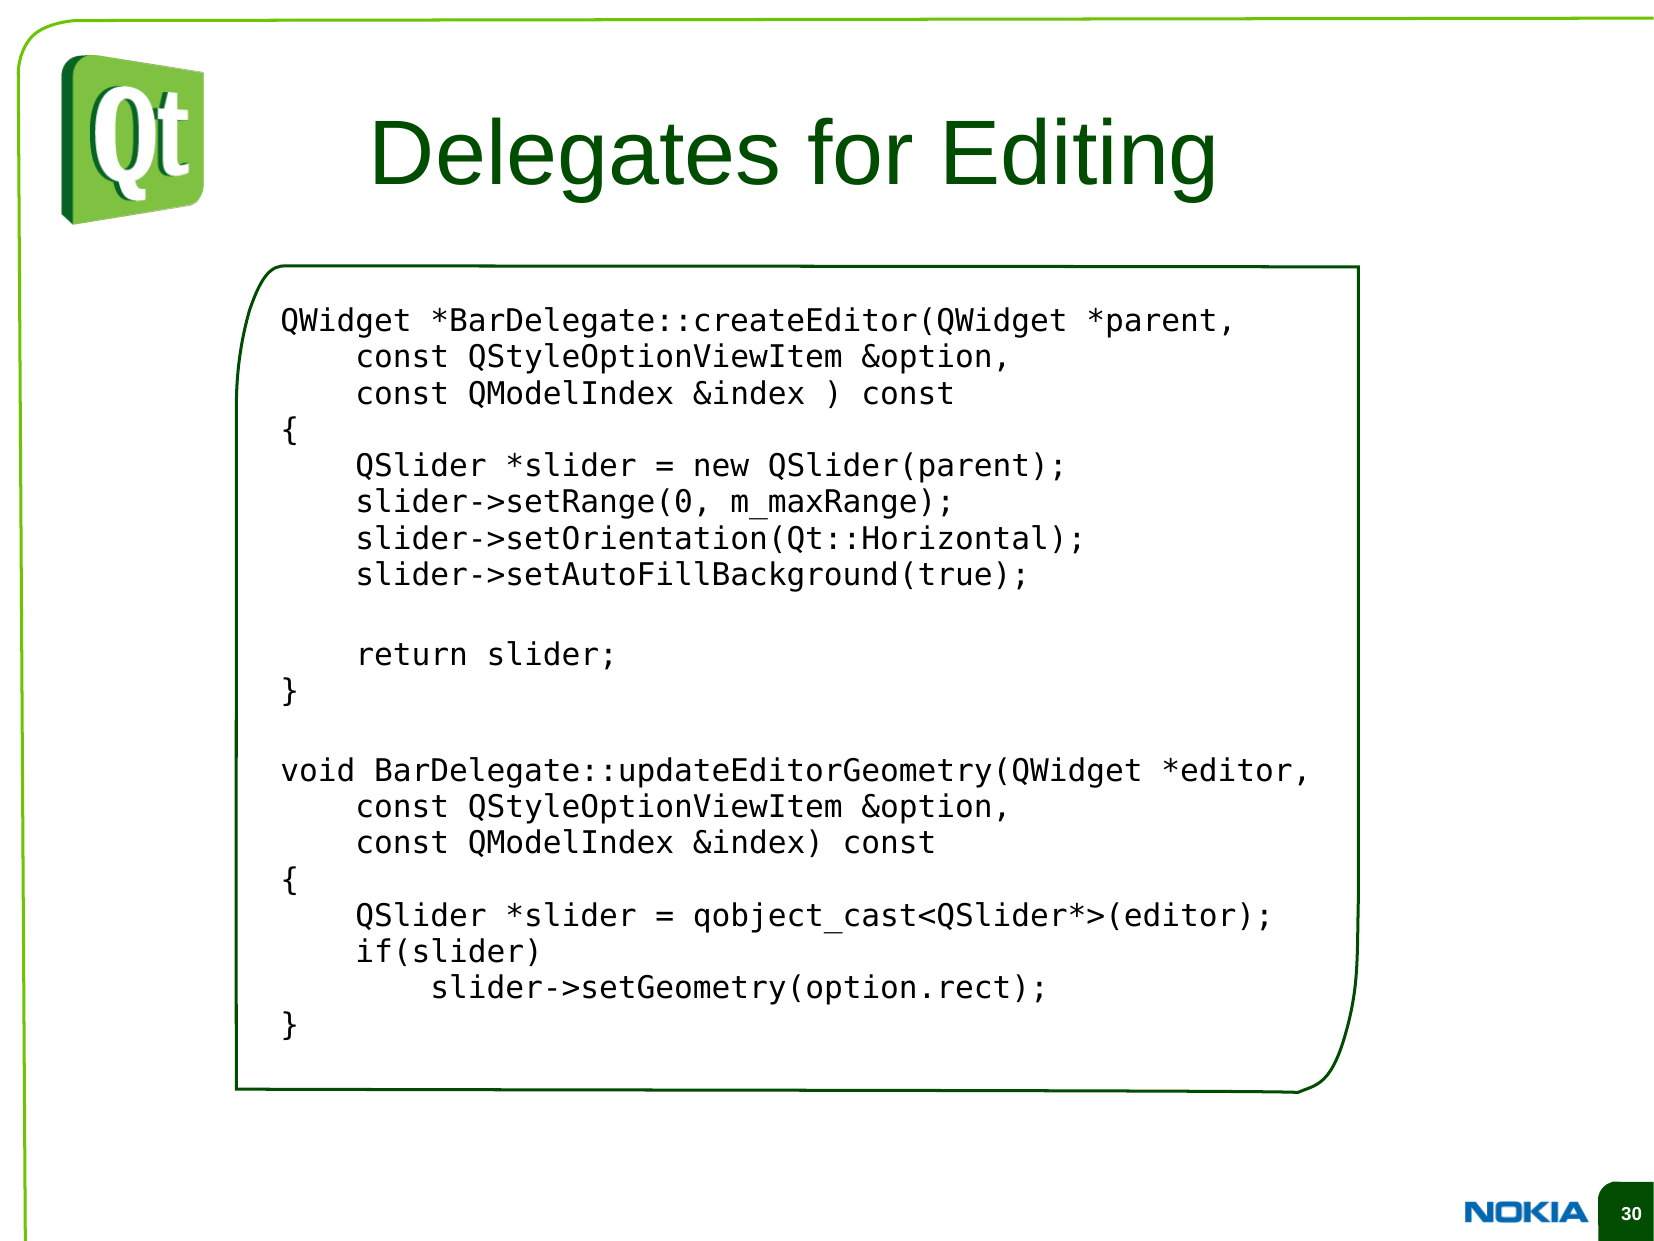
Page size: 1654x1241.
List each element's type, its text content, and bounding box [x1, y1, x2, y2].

text_box QWidget *BarDelegate::createEditor(QWidget *parent, const QStyleOptionViewItem &option, const QModelIndex &index ) const { QSlider *slider = new QSlider(parent); slider->setRange(0, m_maxRange); slider->setOrientation(Qt::Horizontal); slider->setAutoFillBackground(true); return slider; } void BarDelegate::updateEditorGeometry(QWidget *editor, const QStyleOptionViewItem &option, const QModelIndex &index) const { QSlider *slider = qobject_cast<QSlider*>(editor); if(slider) slider->setGeometry(option.rect); } [1343, 295, 1394, 1050]
title Delegates for Editing [257, 49, 1333, 257]
picture [1465, 1201, 1589, 1223]
text_box QWidget *BarDelegate::createEditor(QWidget *parent, const QStyleOptionViewItem &option, const QModelIndex &index ) const { QSlider *slider = new QSlider(parent); slider->setRange(0, m_maxRange); slider->setOrientation(Qt::Horizontal); slider->setAutoFillBackground(true); return slider; } void BarDelegate::updateEditorGeometry(QWidget *editor, const QStyleOptionViewItem &option, const QModelIndex &index) const { QSlider *slider = qobject_cast<QSlider*>(editor); if(slider) slider->setGeometry(option.rect); } [265, 295, 1356, 1050]
picture [61, 55, 204, 225]
